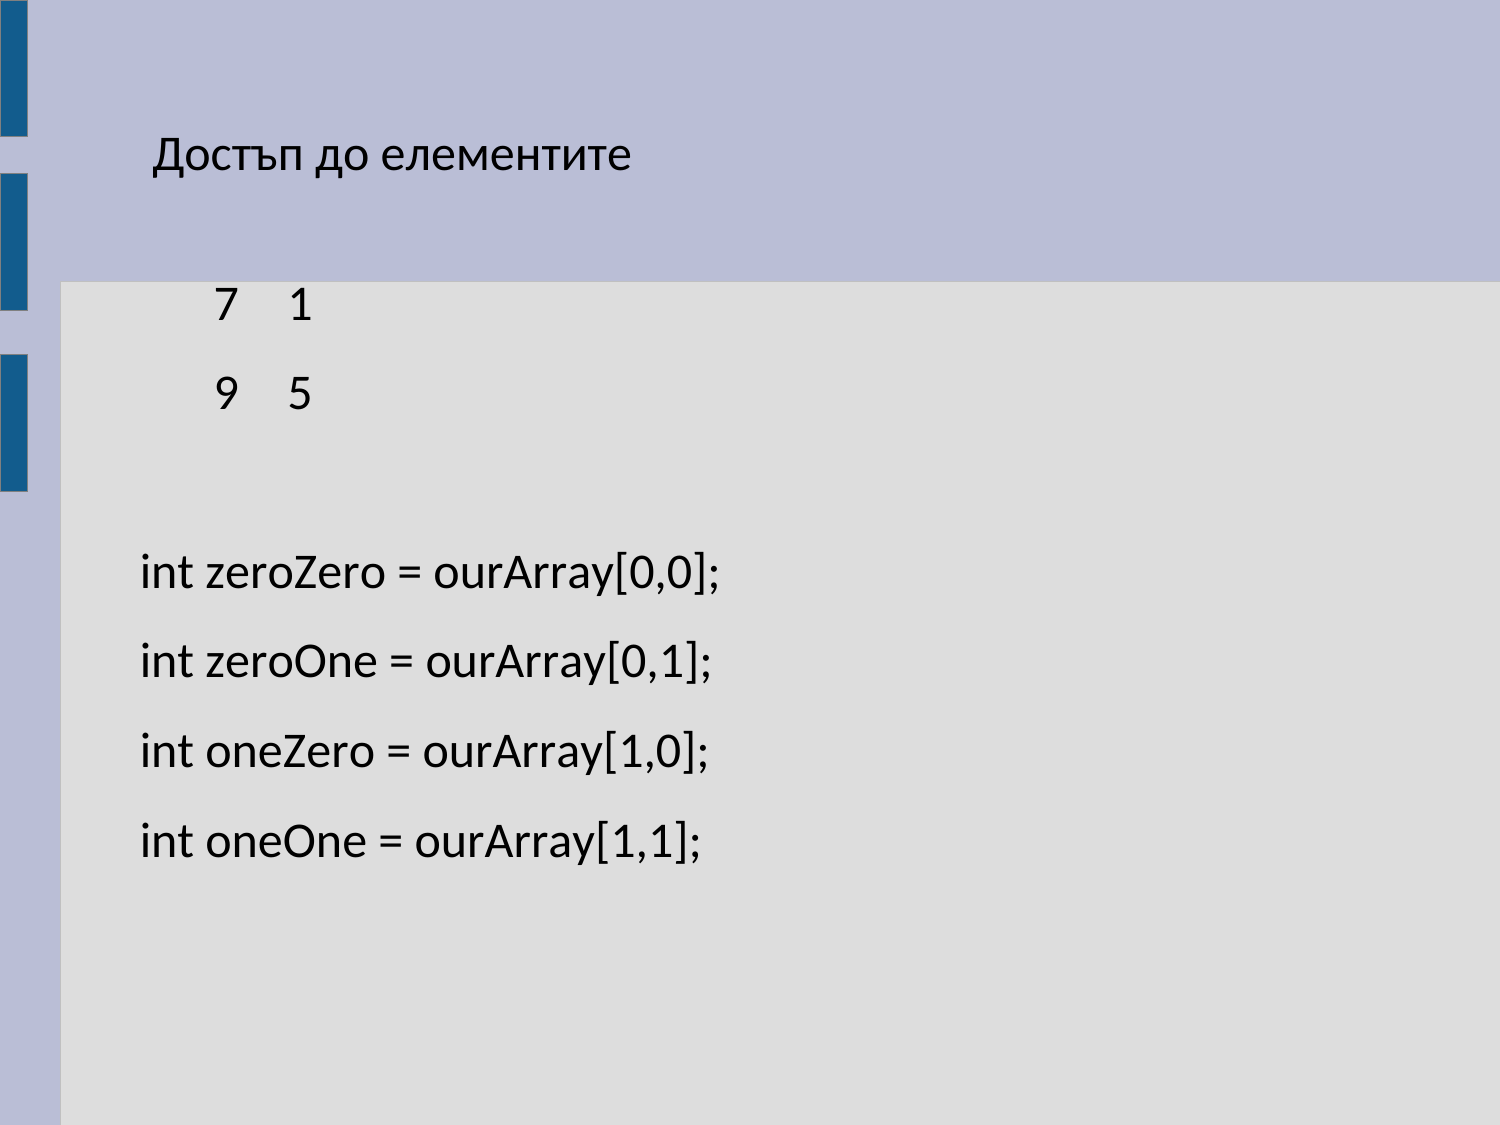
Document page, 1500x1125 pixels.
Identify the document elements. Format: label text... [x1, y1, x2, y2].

title Достъп до елементите [137, 112, 1488, 300]
list 7 1 9 5 int zeroZero = ourArray[0,0]; int zeroOne = ourArray[0,1]; int oneZero = ourArray[1,0]; int oneOne = ourArray[1,1]; [125, 262, 1375, 1005]
